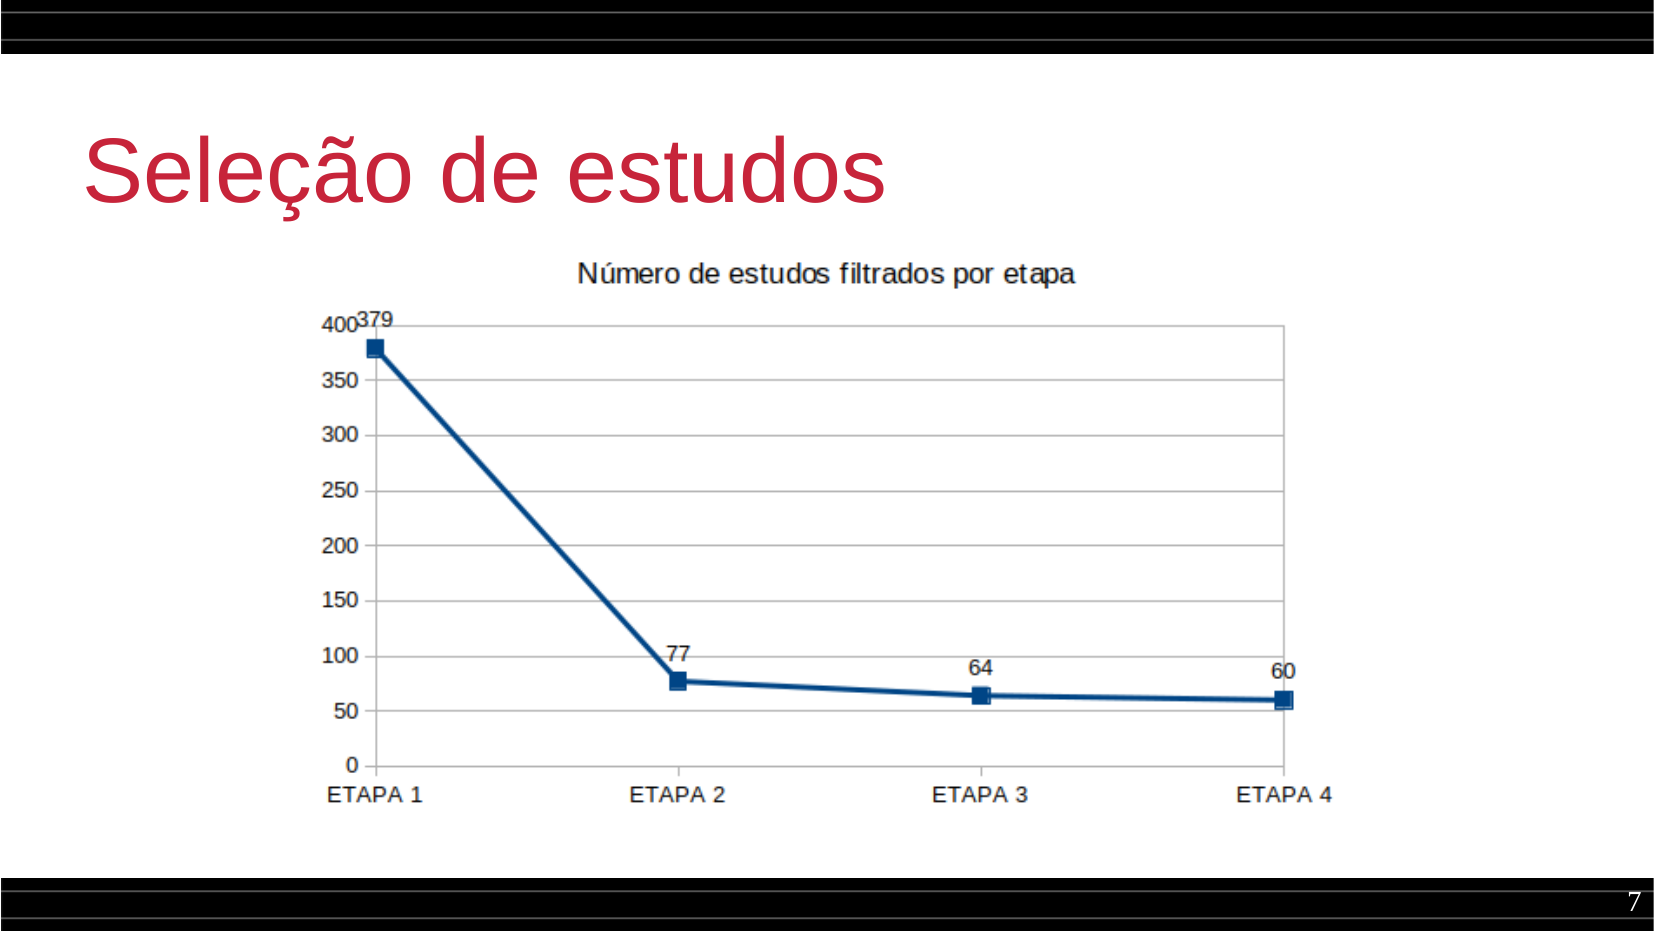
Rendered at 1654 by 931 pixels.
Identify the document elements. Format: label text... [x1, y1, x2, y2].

title Seleção de estudos [82, 92, 1571, 249]
picture [1, 0, 1654, 54]
picture [301, 228, 1353, 820]
picture [1, 878, 1654, 931]
